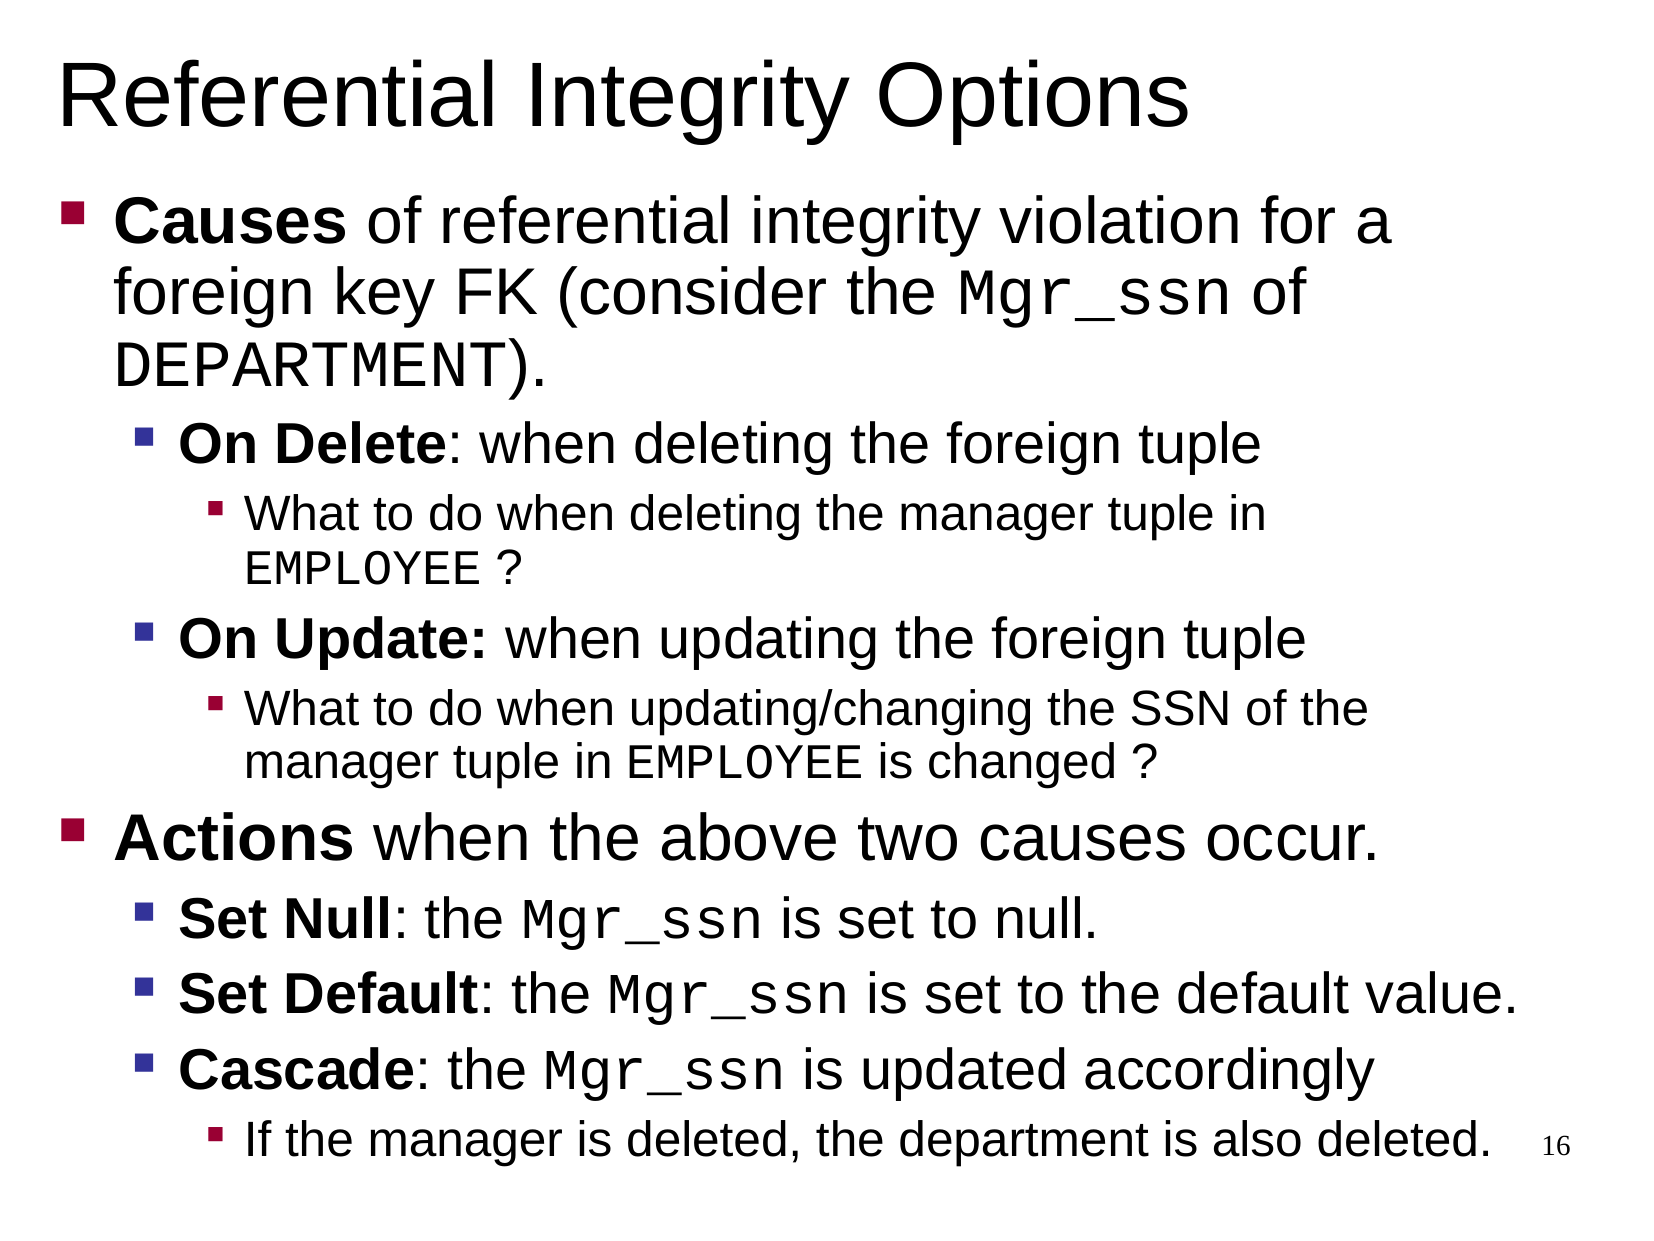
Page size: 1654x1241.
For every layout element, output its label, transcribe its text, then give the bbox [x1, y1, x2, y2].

title Referential Integrity Options [41, 27, 1544, 152]
list Causes of referential integrity violation for a foreign key FK (consider the Mgr_ssn of DEPARTMENT). On Delete: when deleting the foreign tuple What to do when deleting the manager tuple in EMPLOYEE ? On Update: when updating the foreign tuple What to do when updating/changing the SSN of the manager tuple in EMPLOYEE is changed ? Actions when the above two causes occur. Set Null: the Mgr_ssn is set to null. Set Default: the Mgr_ssn is set to the default value. Cascade: the Mgr_ssn is updated accordingly If the manager is deleted, the department is also deleted. [43, 179, 1544, 1185]
